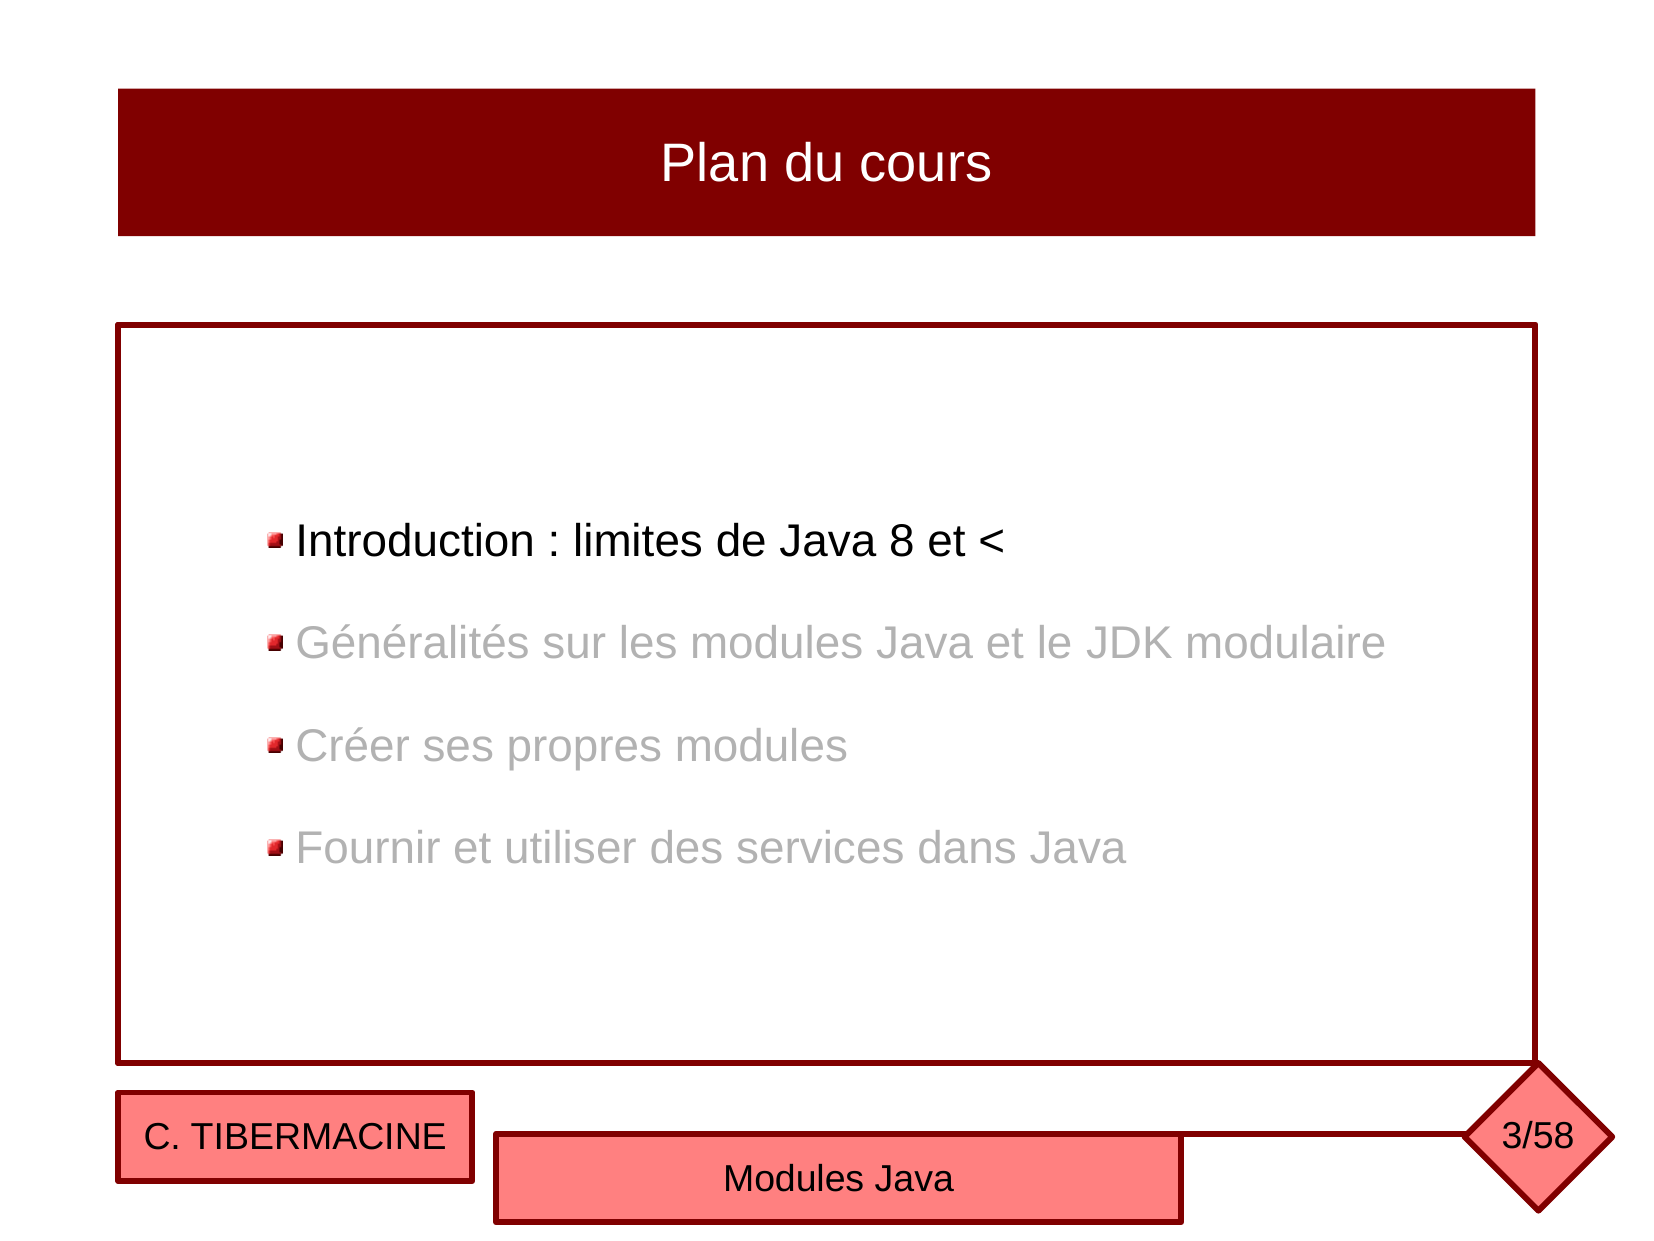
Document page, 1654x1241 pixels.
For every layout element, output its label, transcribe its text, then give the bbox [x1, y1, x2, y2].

text_box Introduction : limites de Java 8 et < Généralités sur les modules Java et le JDK modulaire Créer ses propres modules Fournir et utiliser des services dans Java [118, 324, 1536, 1063]
text_box Plan du cours [118, 88, 1536, 237]
text_box C. TIBERMACINE [118, 1092, 473, 1182]
picture [267, 839, 283, 856]
text_box <numéro>/58 [1486, 1107, 1654, 1164]
text_box [1464, 1115, 1486, 1159]
text_box Modules Java [496, 1133, 1182, 1223]
picture [267, 737, 283, 753]
text_box [1491, 1164, 1586, 1211]
picture [267, 634, 283, 651]
text_box [1494, 1062, 1583, 1107]
picture [267, 532, 283, 548]
